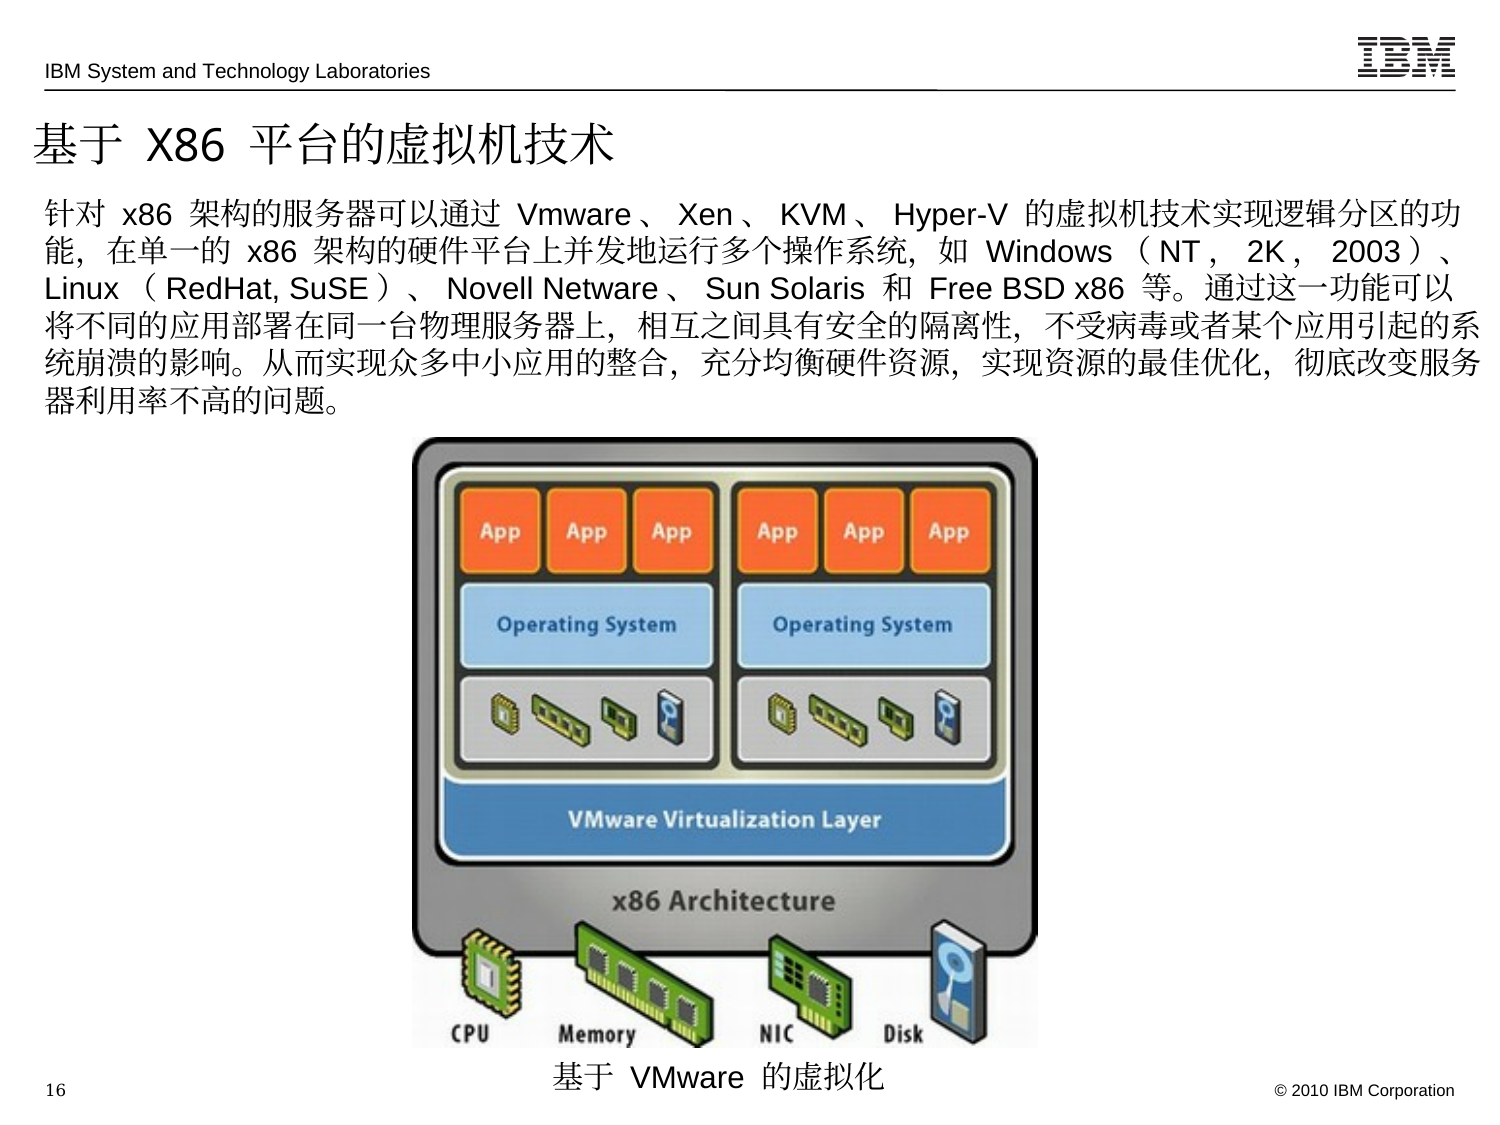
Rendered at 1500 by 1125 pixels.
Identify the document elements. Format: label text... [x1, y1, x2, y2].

text_box 基于 X86 平台的虚拟机技术 [17, 113, 1368, 224]
text_box <number> [29, 1072, 85, 1108]
text_box 基于 VMware 的虚拟化 [537, 1049, 909, 1103]
picture [412, 437, 1038, 1048]
text_box 针对 x86 架构的服务器可以通过 Vmware、Xen、KVM、Hyper-V 的虚拟机技术实现逻辑分区的功能，在单一的 x86 架构的硬件平台上并发地运行多个操作系统，如 Windows（NT，2K，2003）、Linux（RedHat, SuSE）、Novell Netware、Sun Solaris 和 Free BSD x86 等。通过这一功能可以将不同的应用部署在同一台物理服务器上，相互之间具有安全的隔离性，不受病毒或者某个应用引起的系统崩溃的影响。从而实现众多中小应用的整合，充分均衡硬件资源，实现资源的最佳优化，彻底改变服务器利用率不高的问题。 [29, 186, 1500, 1017]
picture [1358, 37, 1455, 77]
